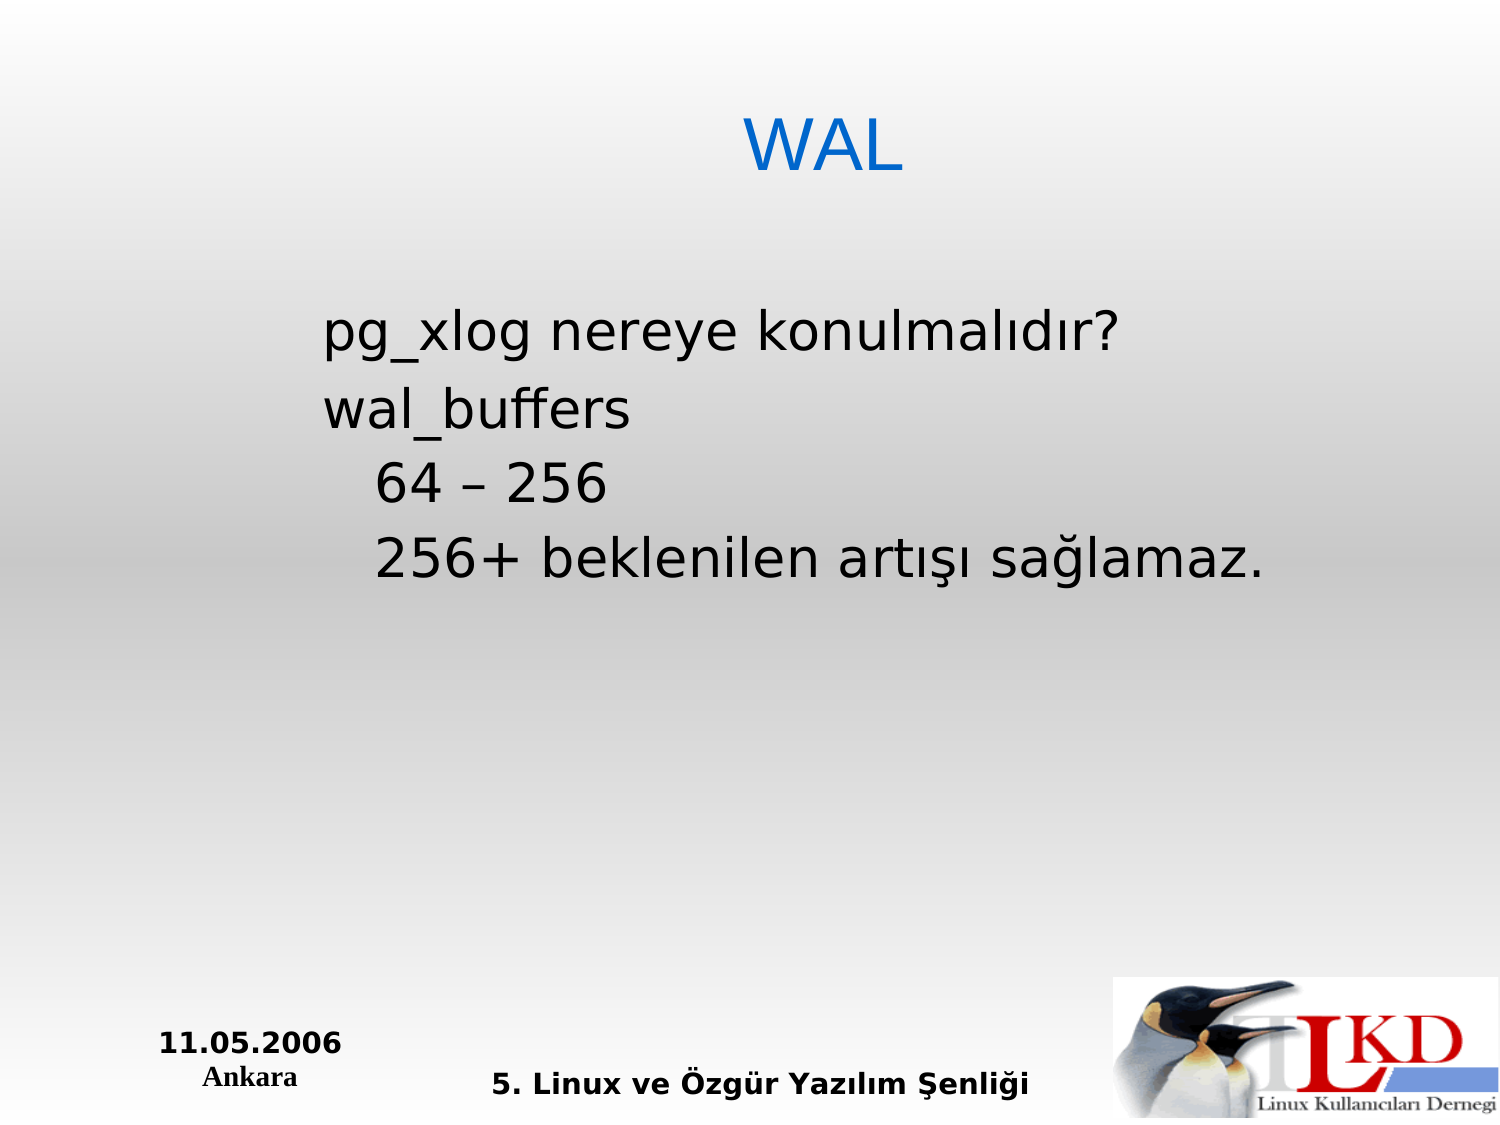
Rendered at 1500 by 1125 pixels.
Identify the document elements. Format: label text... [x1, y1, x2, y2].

title WAL [224, 49, 1425, 238]
picture [1113, 977, 1499, 1118]
list pg_xlog nereye konulmalıdır? wal_buffers 64 – 256 256+ beklenilen artışı sağlamaz. [224, 299, 1425, 975]
